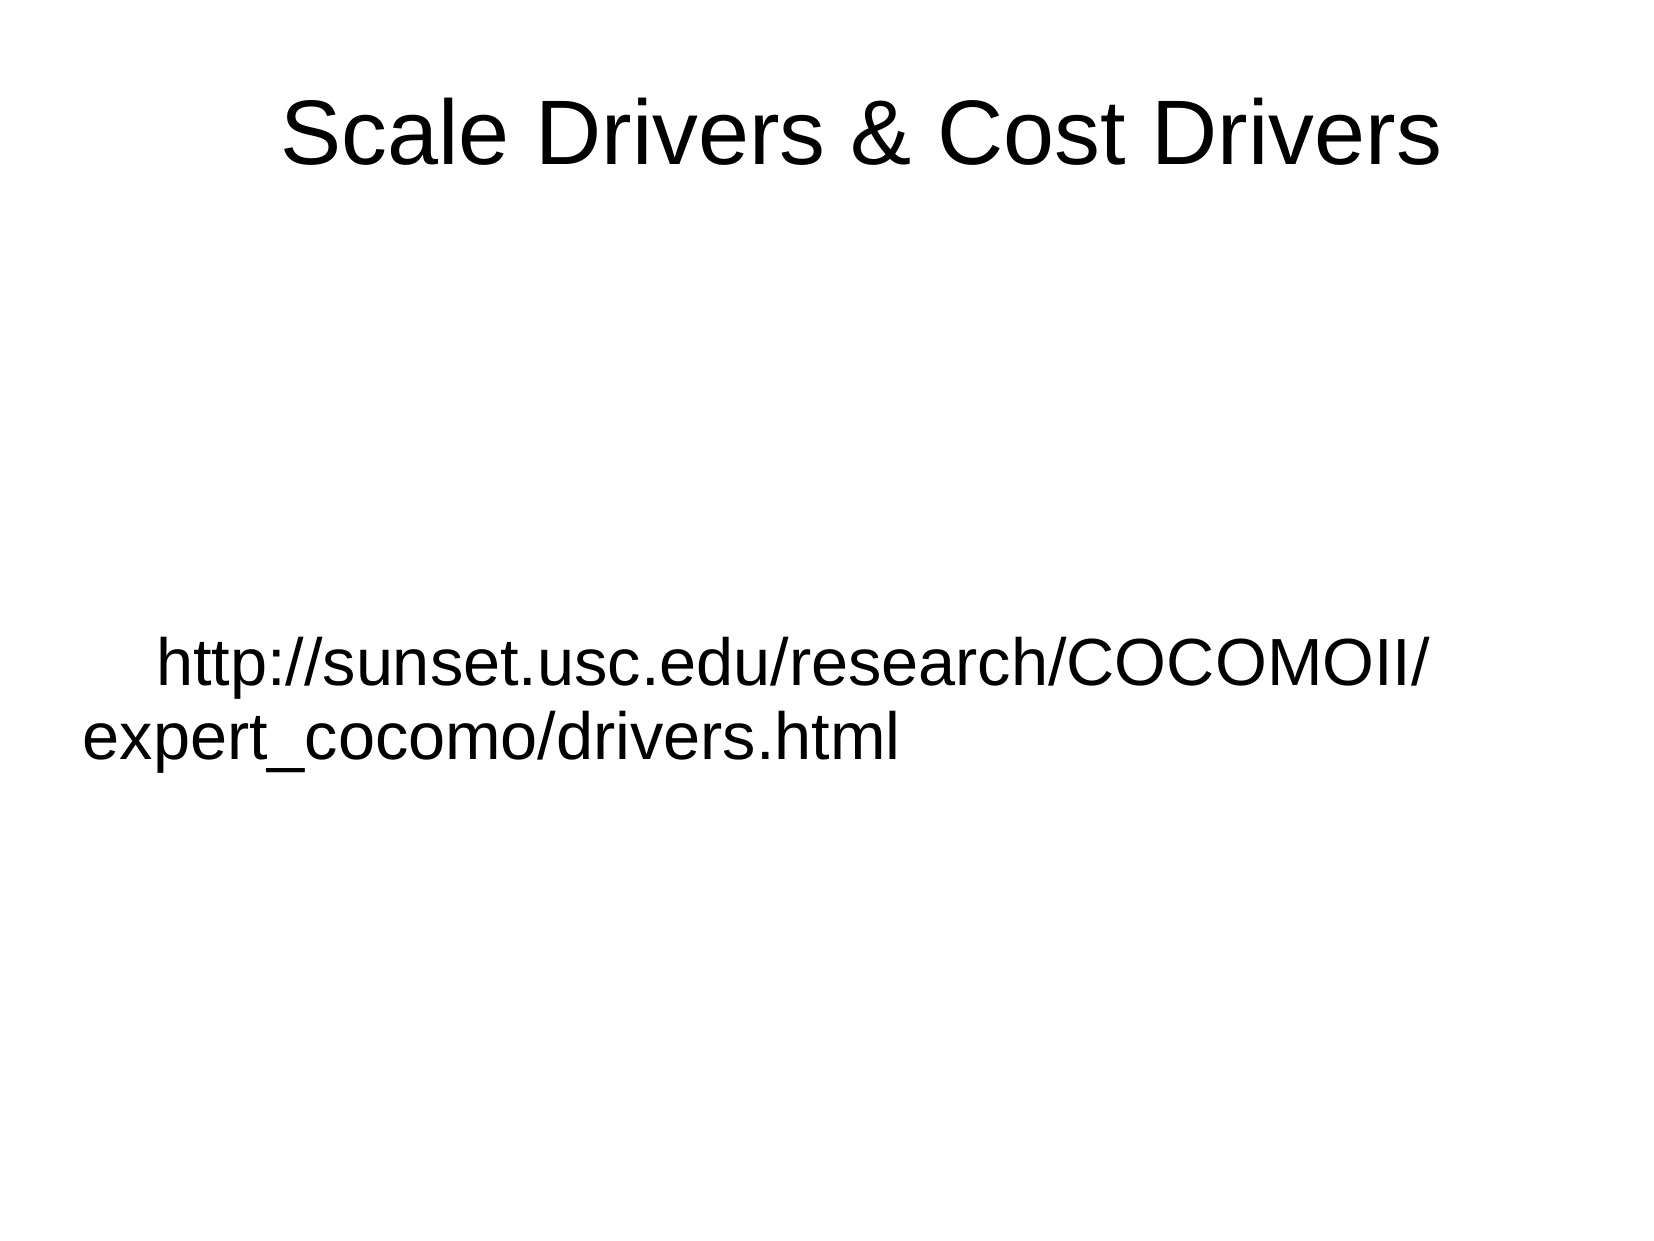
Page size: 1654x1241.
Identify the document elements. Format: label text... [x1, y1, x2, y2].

subtitle http://sunset.usc.edu/research/COCOMOII/expert_cocomo/drivers.html [82, 290, 1571, 1109]
title Scale Drivers & Cost Drivers [118, 29, 1607, 237]
